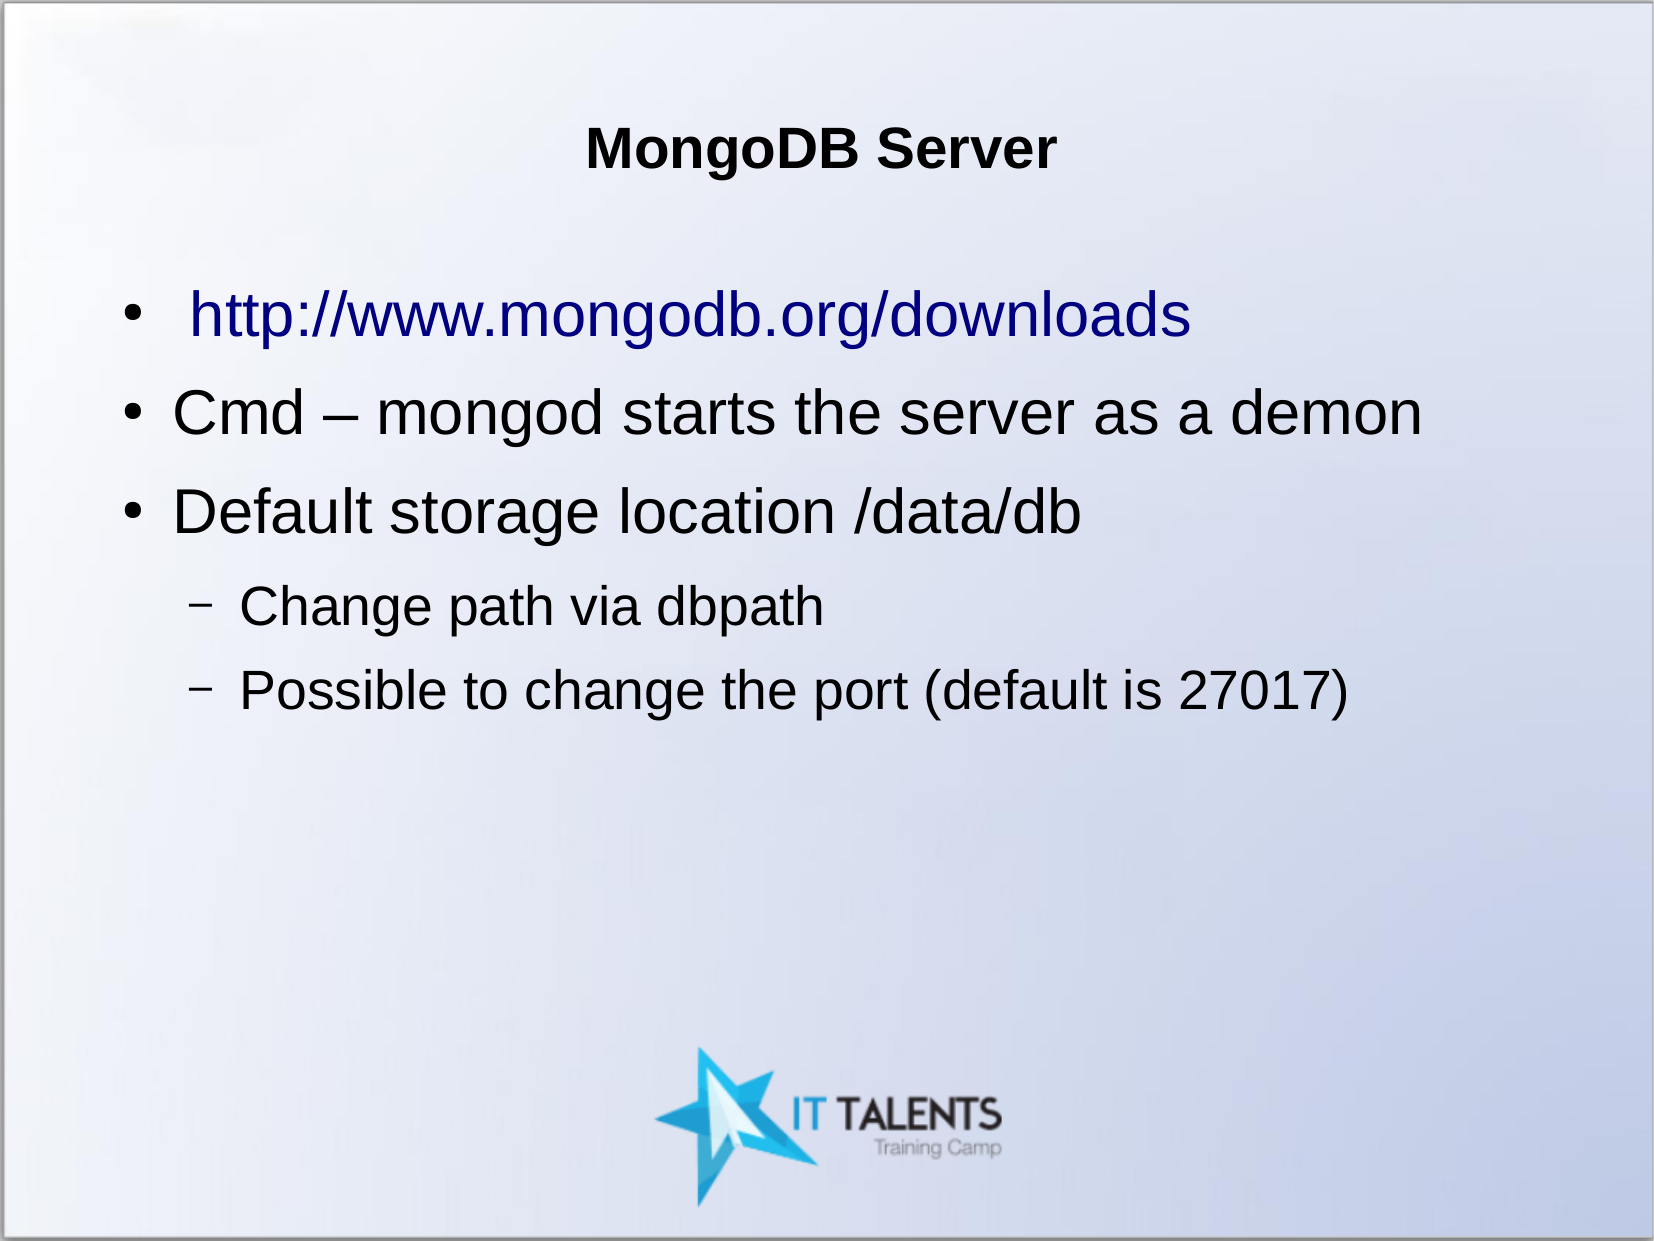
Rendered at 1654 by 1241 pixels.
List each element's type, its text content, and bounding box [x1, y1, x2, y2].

list http://www.mongodb.org/downloads Cmd – mongod starts the server as a demon Default storage location /data/db Change path via dbpath Possible to change the port (default is 27017) [105, 180, 1594, 1000]
title MongoDB Server [60, 45, 1549, 253]
picture [0, 0, 1654, 1241]
